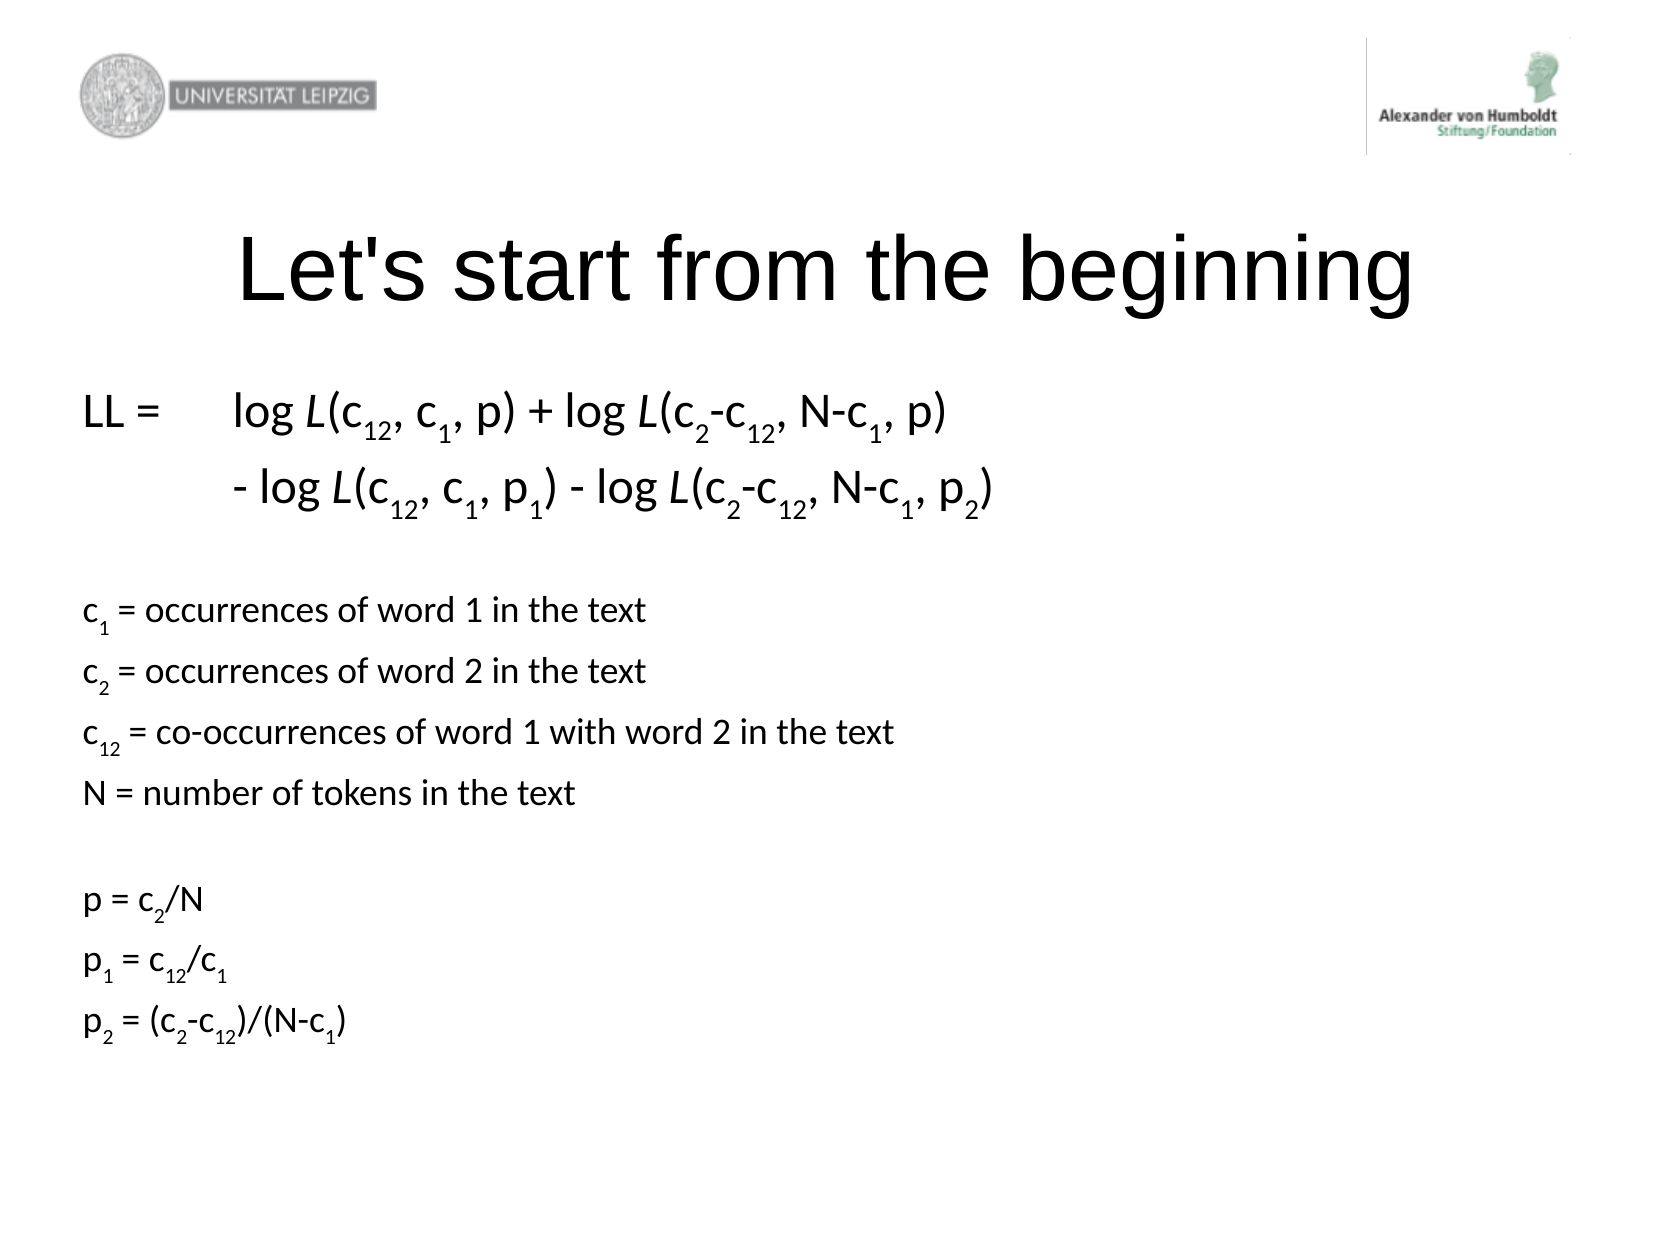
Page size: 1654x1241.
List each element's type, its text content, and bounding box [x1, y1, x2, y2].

picture [1365, 37, 1572, 155]
list LL = log L(c12, c1, p) + log L(c2-c12, N-c1, p) - log L(c12, c1, p1) - log L(c2-c12, N-c1, p2) c1 = occurrences of word 1 in the text c2 = occurrences of word 2 in the text c12 = co-occurrences of word 1 with word 2 in the text N = number of tokens in the text p = c2/N p1 = c12/c1 p2 = (c2-c12)/(N-c1) [82, 390, 1571, 1110]
picture [76, 49, 383, 144]
title Let's start from the beginning [82, 165, 1571, 373]
